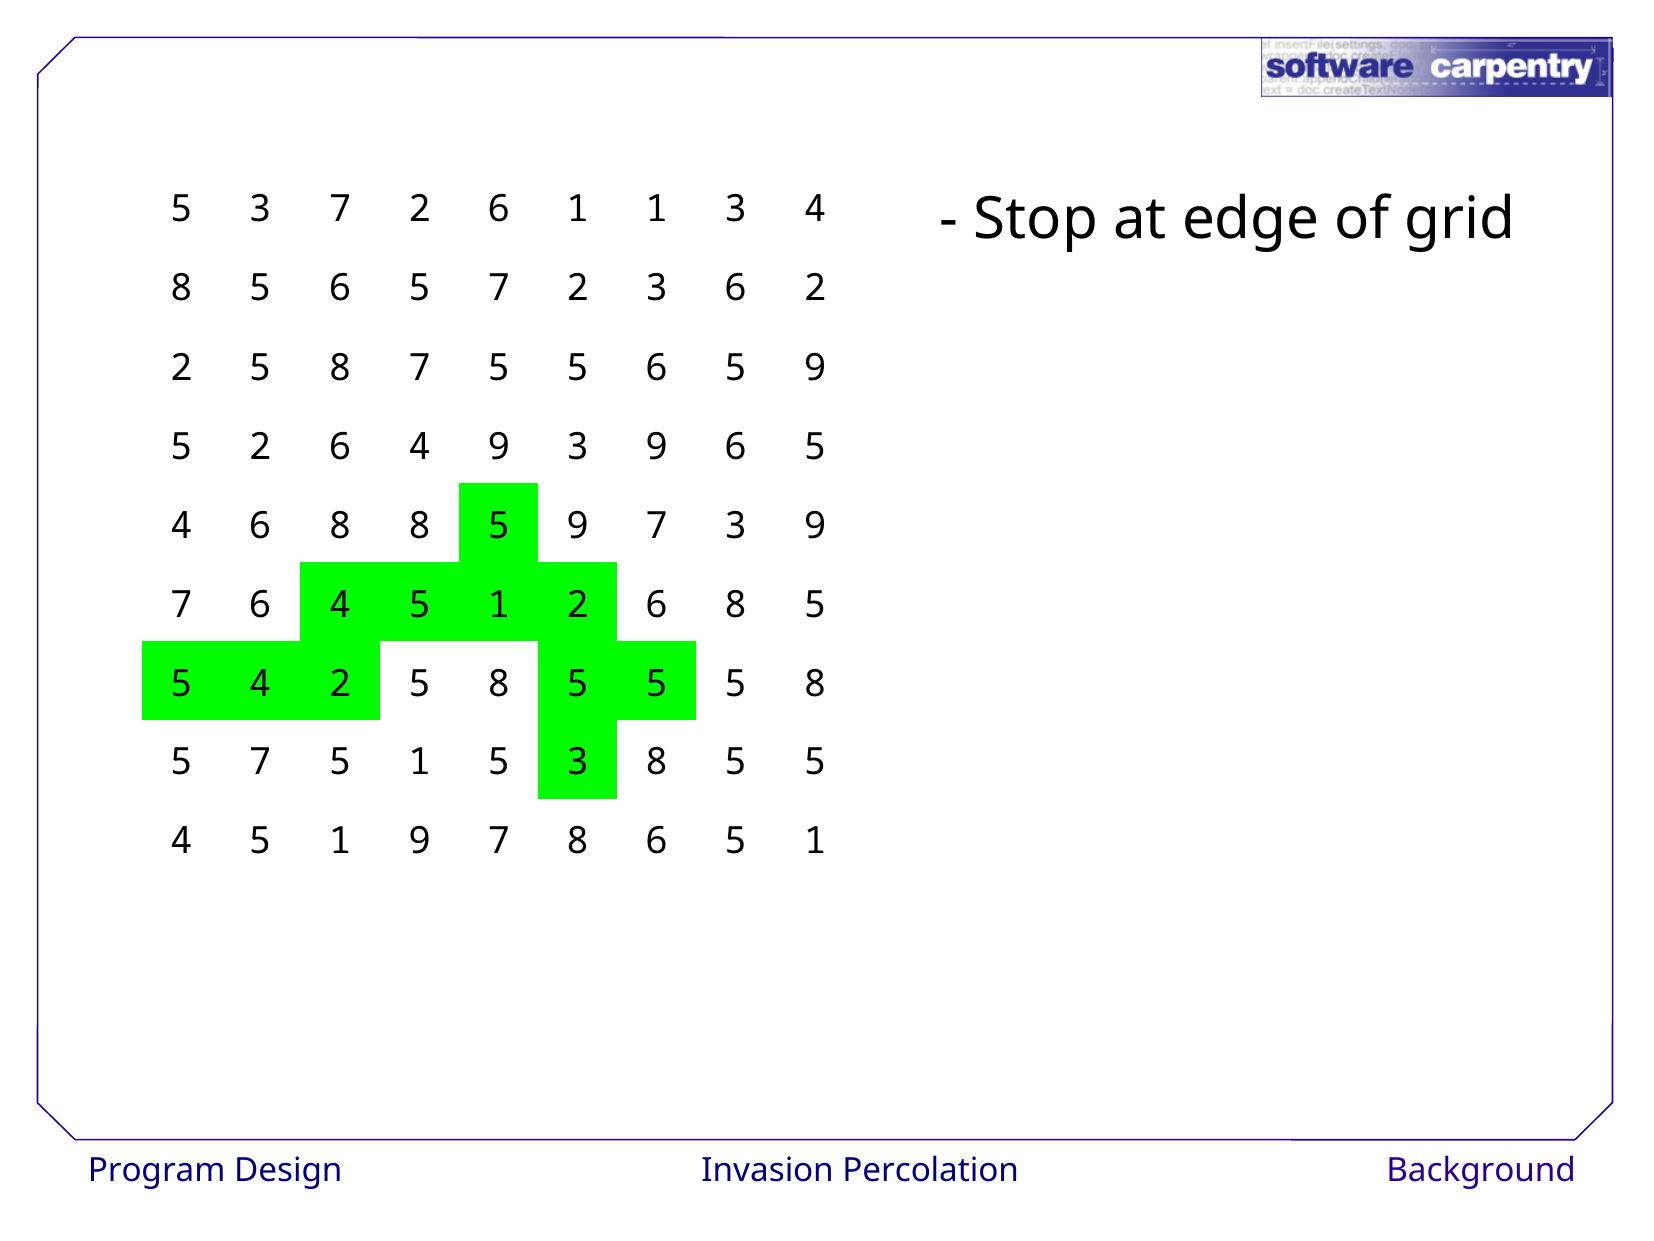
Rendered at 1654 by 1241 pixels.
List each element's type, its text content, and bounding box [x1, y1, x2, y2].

table_cell 5 [459, 720, 538, 799]
table_cell 7 [459, 799, 538, 878]
table_cell 5 [142, 720, 221, 799]
table_cell 8 [380, 483, 459, 562]
table_cell 5 [696, 641, 775, 720]
table_cell 4 [142, 483, 221, 562]
table_cell 5 [696, 720, 775, 799]
table_cell 8 [300, 326, 380, 404]
table_cell 5 [142, 641, 221, 720]
table_cell 9 [775, 483, 855, 562]
table_header 7 [300, 166, 380, 245]
table_cell 1 [300, 799, 380, 878]
table_cell 9 [380, 799, 459, 878]
table_cell 8 [696, 562, 775, 641]
table_cell 4 [300, 562, 380, 641]
table_cell 3 [696, 483, 775, 562]
table_cell 5 [380, 562, 459, 641]
table_cell 2 [775, 245, 855, 326]
table_cell 7 [142, 562, 221, 641]
table_cell 5 [775, 404, 855, 483]
table_cell 5 [221, 799, 300, 878]
table_cell 5 [617, 641, 696, 720]
table_cell 8 [459, 641, 538, 720]
table_cell 4 [221, 641, 300, 720]
table_cell 3 [617, 245, 696, 326]
table_cell 9 [538, 483, 617, 562]
table_cell 5 [459, 326, 538, 404]
table_cell 4 [142, 799, 221, 878]
table_cell 6 [617, 326, 696, 404]
table_cell 5 [775, 720, 855, 799]
table_cell 6 [696, 245, 775, 326]
table_cell 8 [775, 641, 855, 720]
table_cell 6 [696, 404, 775, 483]
table_cell 7 [459, 245, 538, 326]
table_cell 2 [300, 641, 380, 720]
table_cell 1 [459, 562, 538, 641]
table_cell 5 [459, 483, 538, 562]
table_cell 6 [617, 799, 696, 878]
table_cell 3 [538, 720, 617, 799]
table_header 2 [380, 166, 459, 245]
table_cell 2 [221, 404, 300, 483]
table_cell 9 [617, 404, 696, 483]
table_cell 8 [300, 483, 380, 562]
text_box - Stop at edge of grid [925, 138, 1531, 259]
table_cell 8 [617, 720, 696, 799]
table_header 4 [775, 166, 855, 245]
table_cell 5 [300, 720, 380, 799]
table_cell 3 [538, 404, 617, 483]
table_header 1 [617, 166, 696, 245]
table_cell 8 [538, 799, 617, 878]
table_cell 5 [380, 641, 459, 720]
table_header 1 [538, 166, 617, 245]
table_cell 6 [221, 562, 300, 641]
table_cell 5 [775, 562, 855, 641]
table_cell 6 [300, 404, 380, 483]
table_cell 9 [459, 404, 538, 483]
table_cell 9 [775, 326, 855, 404]
table_cell 2 [142, 326, 221, 404]
table_header 3 [696, 166, 775, 245]
table_cell 5 [538, 641, 617, 720]
table_cell 5 [142, 404, 221, 483]
table_cell 1 [380, 720, 459, 799]
table_cell 6 [617, 562, 696, 641]
table_cell 8 [142, 245, 221, 326]
table_cell 7 [617, 483, 696, 562]
table_cell 7 [380, 326, 459, 404]
table_cell 2 [538, 245, 617, 326]
table_cell 2 [538, 562, 617, 641]
table_cell 5 [696, 326, 775, 404]
table_header 3 [221, 166, 300, 245]
table_cell 5 [221, 326, 300, 404]
table_cell 5 [538, 326, 617, 404]
table_cell 1 [775, 799, 855, 878]
table_cell 6 [221, 483, 300, 562]
table_cell 5 [696, 799, 775, 878]
table_header 5 [142, 166, 221, 245]
table_cell 5 [380, 245, 459, 326]
table_cell 5 [221, 245, 300, 326]
table_cell 4 [380, 404, 459, 483]
table_header 6 [459, 166, 538, 245]
picture [1261, 39, 1613, 97]
table_cell 7 [221, 720, 300, 799]
table_cell 6 [300, 245, 380, 326]
